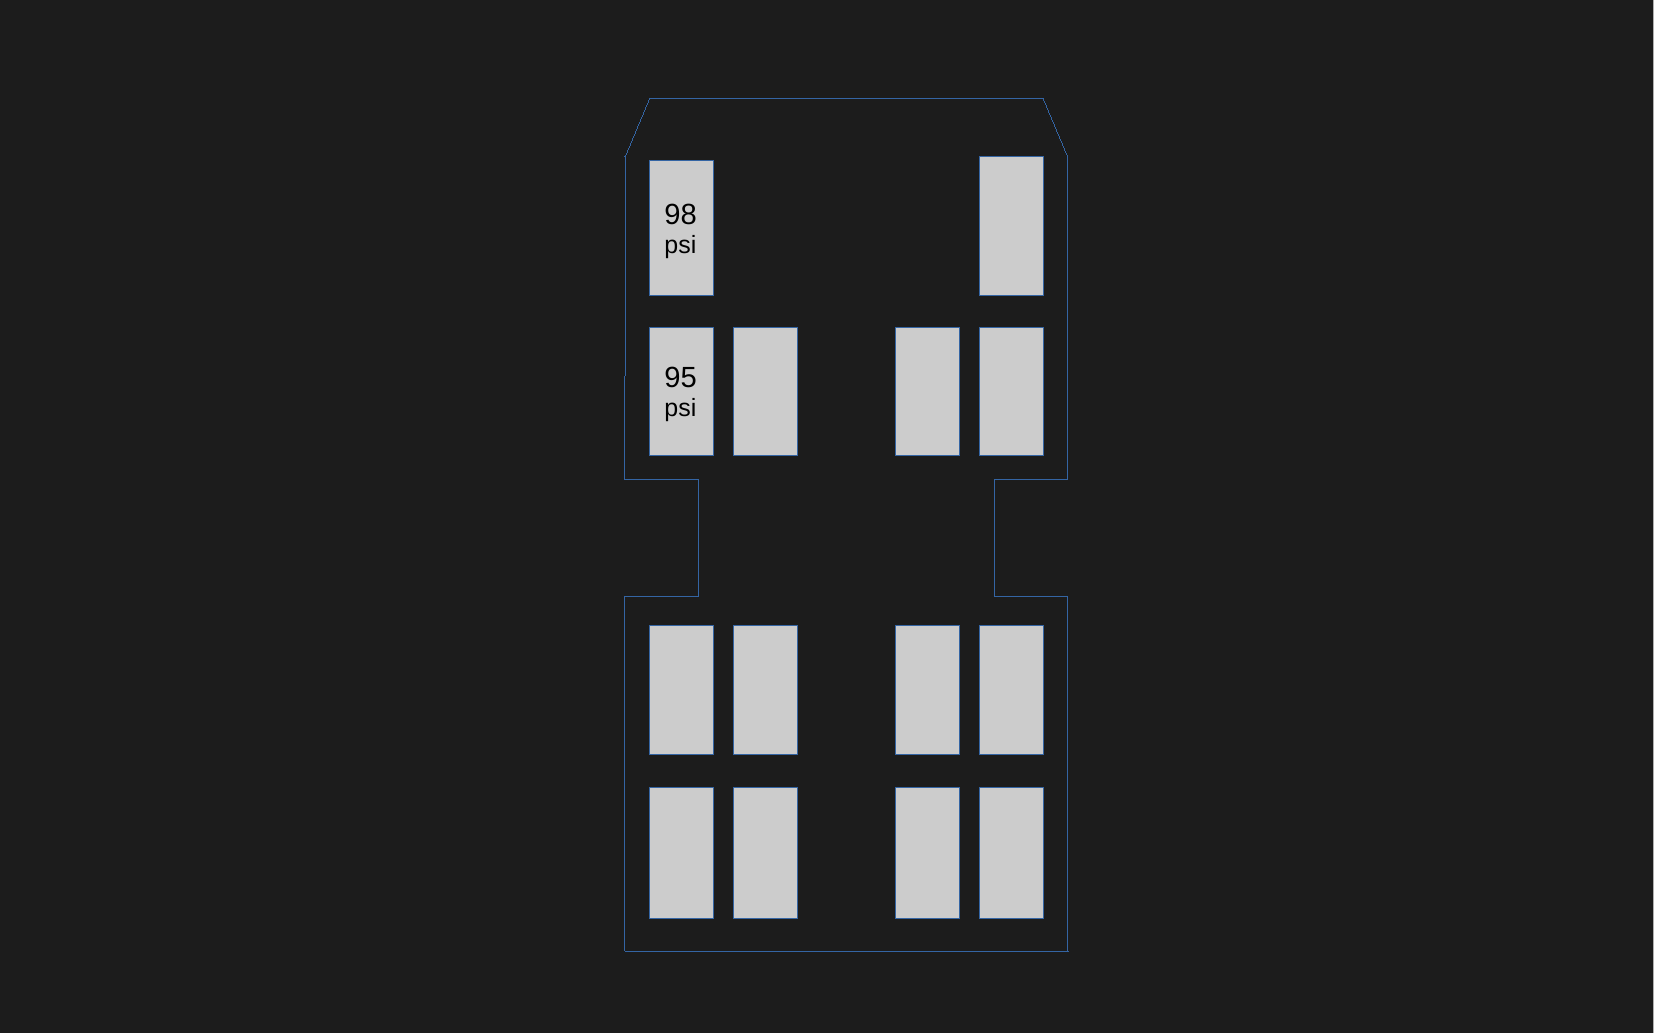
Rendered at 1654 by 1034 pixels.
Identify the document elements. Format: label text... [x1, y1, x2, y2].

text_box [979, 787, 1044, 919]
text_box 98 psi [649, 160, 714, 296]
text_box 95 psi [649, 328, 714, 456]
text_box [895, 787, 960, 919]
text_box [733, 787, 798, 919]
text_box [733, 327, 798, 456]
text_box [979, 327, 1044, 456]
text_box [895, 625, 960, 755]
text_box [979, 156, 1044, 296]
text_box [979, 625, 1044, 755]
text_box [733, 625, 798, 755]
text_box [649, 787, 714, 919]
text_box [895, 327, 960, 456]
text_box [649, 625, 714, 755]
